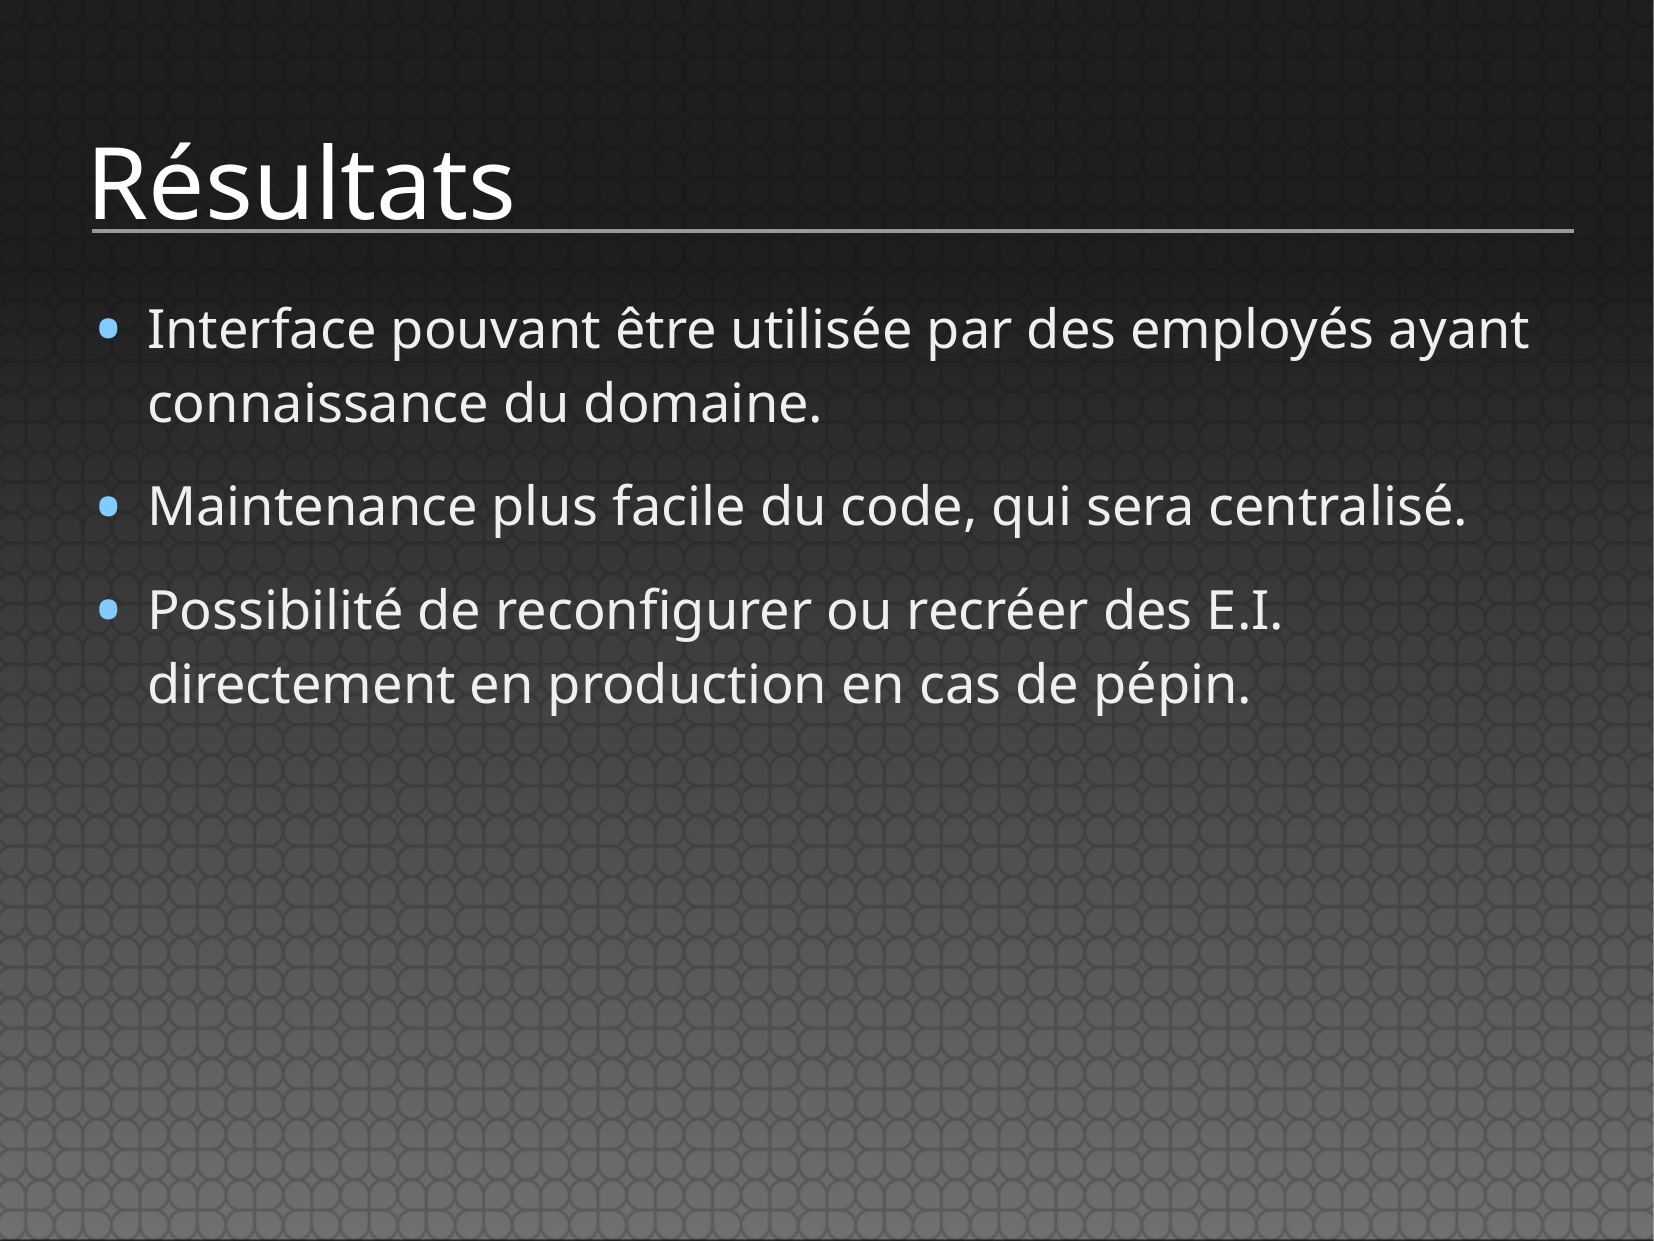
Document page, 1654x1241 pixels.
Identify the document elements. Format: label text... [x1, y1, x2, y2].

title Résultats [86, 112, 1576, 249]
picture [0, 0, 1654, 1241]
list Interface pouvant être utilisée par des employés ayant connaissance du domaine. Maintenance plus facile du code, qui sera centralisé. Possibilité de reconfigurer ou recréer des E.I. directement en production en cas de pépin. [76, 290, 1565, 923]
